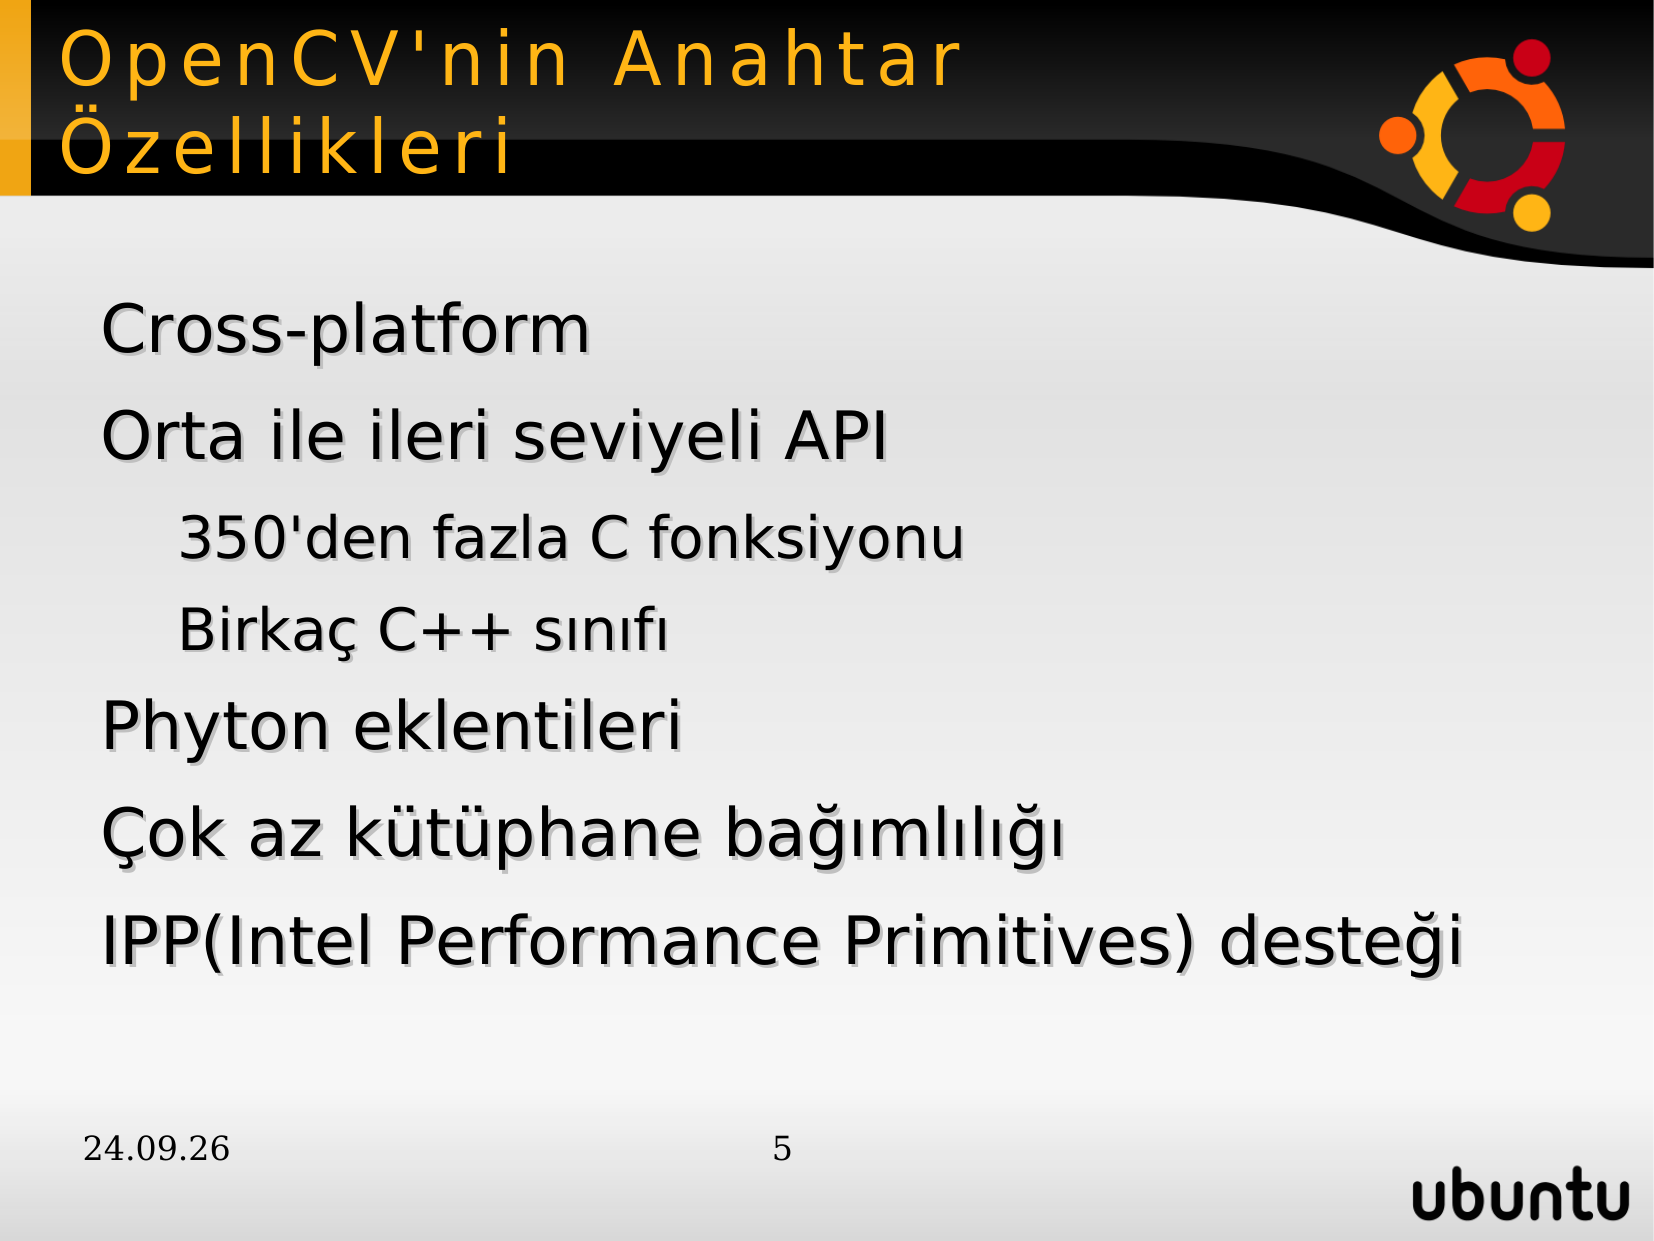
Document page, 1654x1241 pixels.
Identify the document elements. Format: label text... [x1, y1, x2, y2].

title OpenCV'nin Anahtar Özellikleri [59, 16, 1270, 191]
list Cross-platform Orta ile ileri seviyeli API 350'den fazla C fonksiyonu Birkaç C++ sınıfı Phyton eklentileri Çok az kütüphane bağımlılığı IPP(Intel Performance Primitives) desteği [82, 290, 1571, 1094]
picture [0, 0, 1654, 1241]
